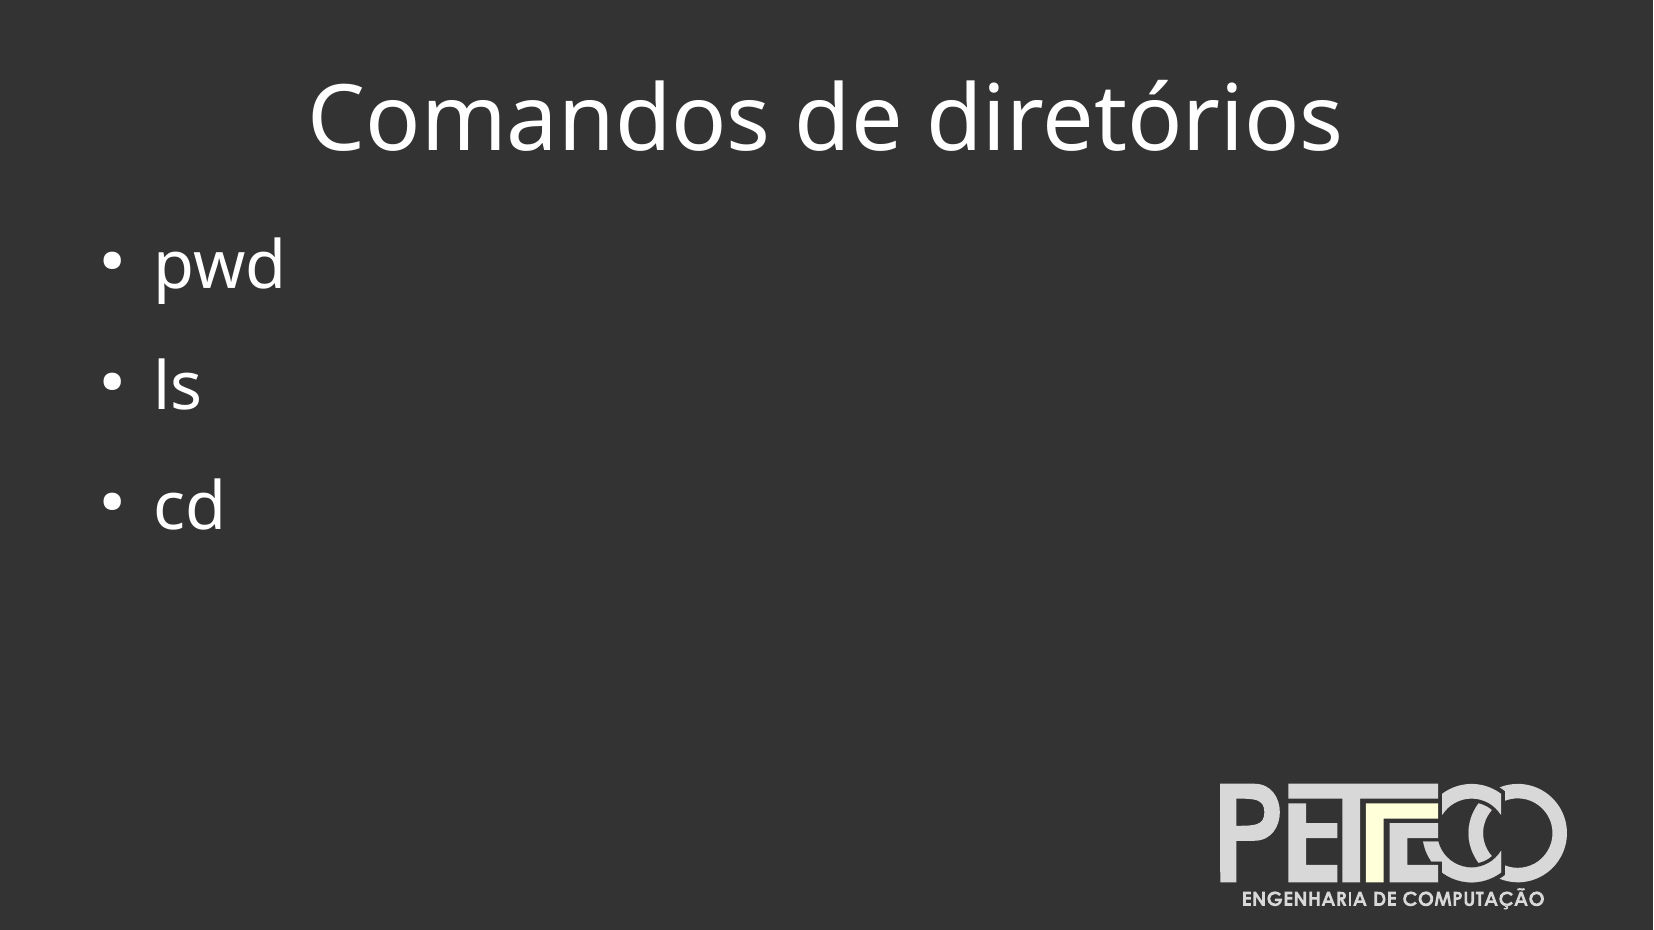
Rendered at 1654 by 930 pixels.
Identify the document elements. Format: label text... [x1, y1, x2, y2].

title Comandos de diretórios [82, 37, 1571, 193]
list pwd ls cd [82, 217, 1571, 757]
